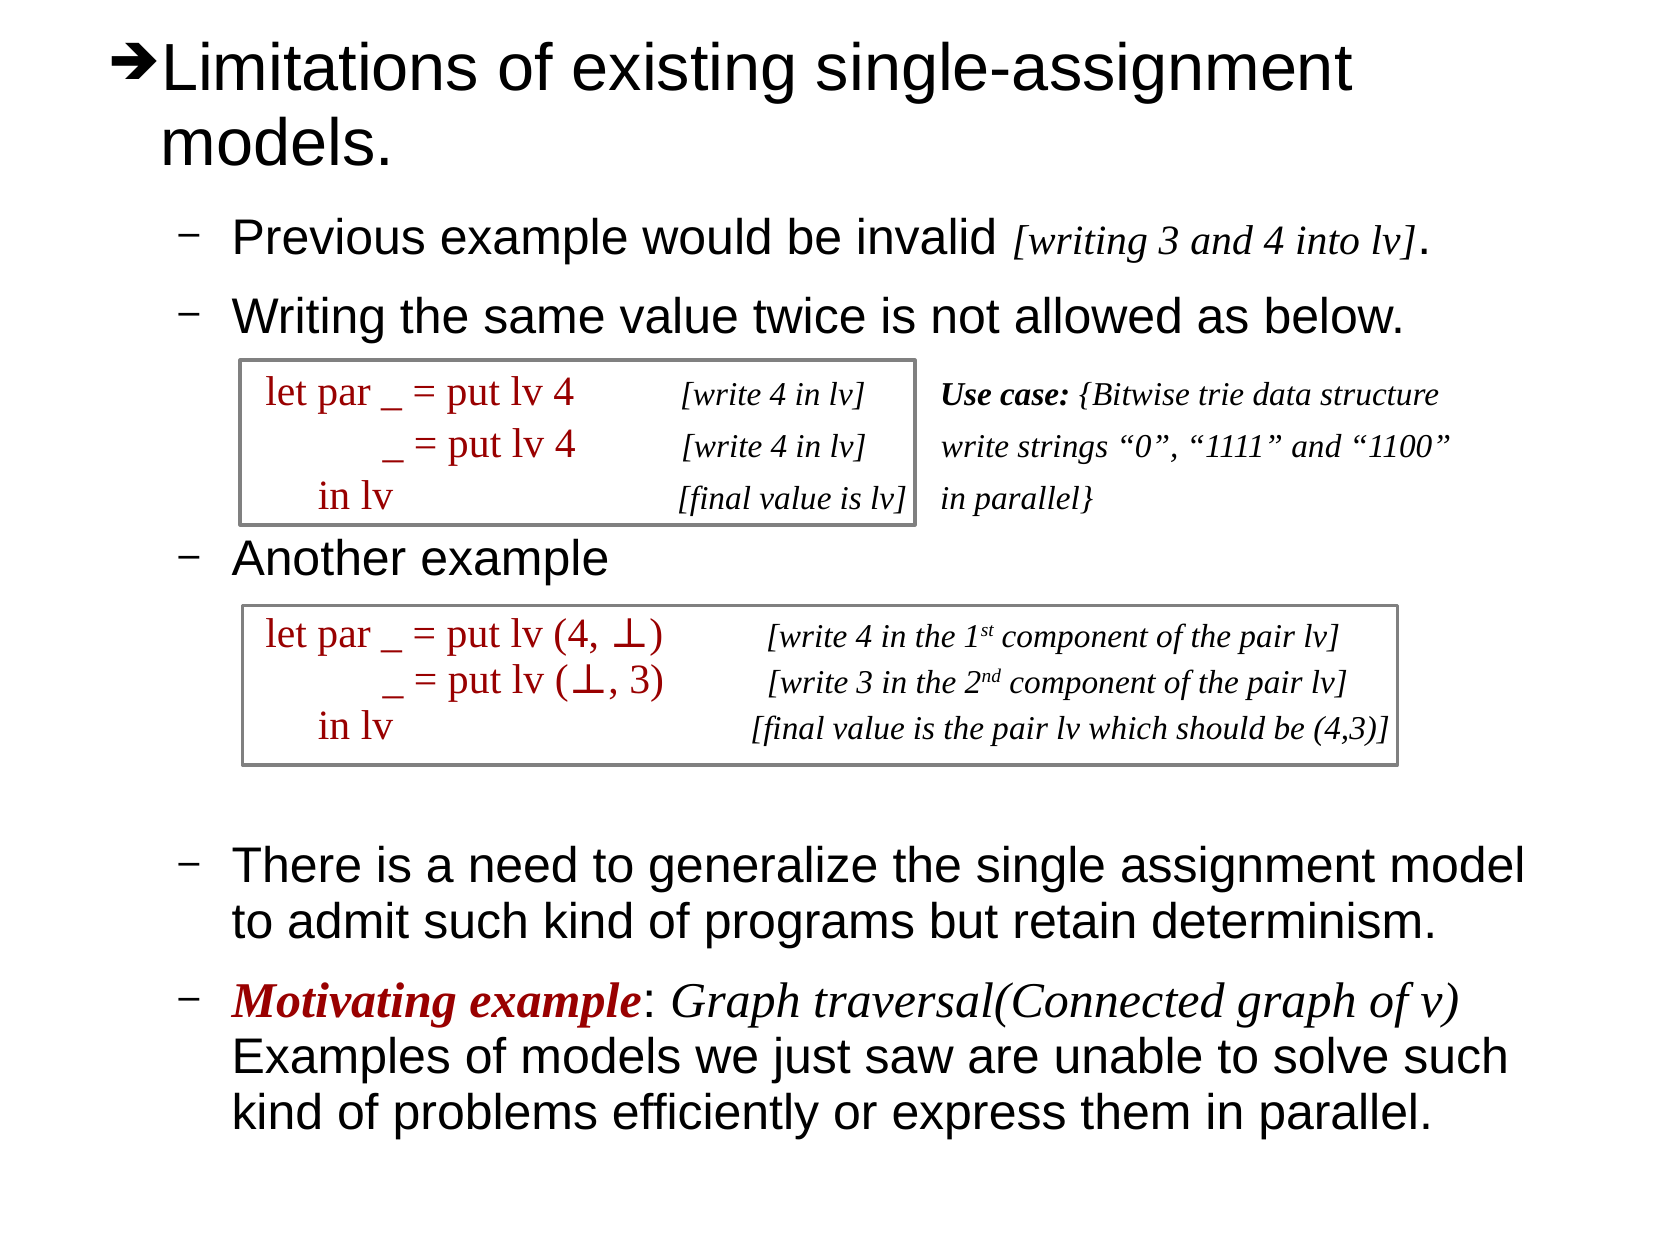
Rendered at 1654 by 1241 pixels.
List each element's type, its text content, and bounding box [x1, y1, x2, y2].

text_box [240, 360, 916, 526]
list Limitations of existing single-assignment models. Previous example would be invalid [writing 3 and 4 into lv]. Writing the same value twice is not allowed as below. let par _ = put lv 4 [write 4 in lv] Use case: {Bitwise trie data structure _ = put lv 4 [write 4 in lv] write strings “0”, “1111” and “1100” in lv [final value is lv] in parallel} Another example let par _ = put lv (4, ⊥) [write 4 in the 1st component of the pair lv] _ = put lv (⊥, 3) [write 3 in the 2nd component of the pair lv] in lv [final value is the pair lv which should be (4,3)] There is a need to generalize the single assignment model to admit such kind of programs but retain determinism. Motivating example: Graph traversal(Connected graph of v) Examples of models we just saw are unable to solve such kind of problems efficiently or express them in parallel. [90, 30, 1579, 1241]
text_box [242, 605, 1398, 766]
